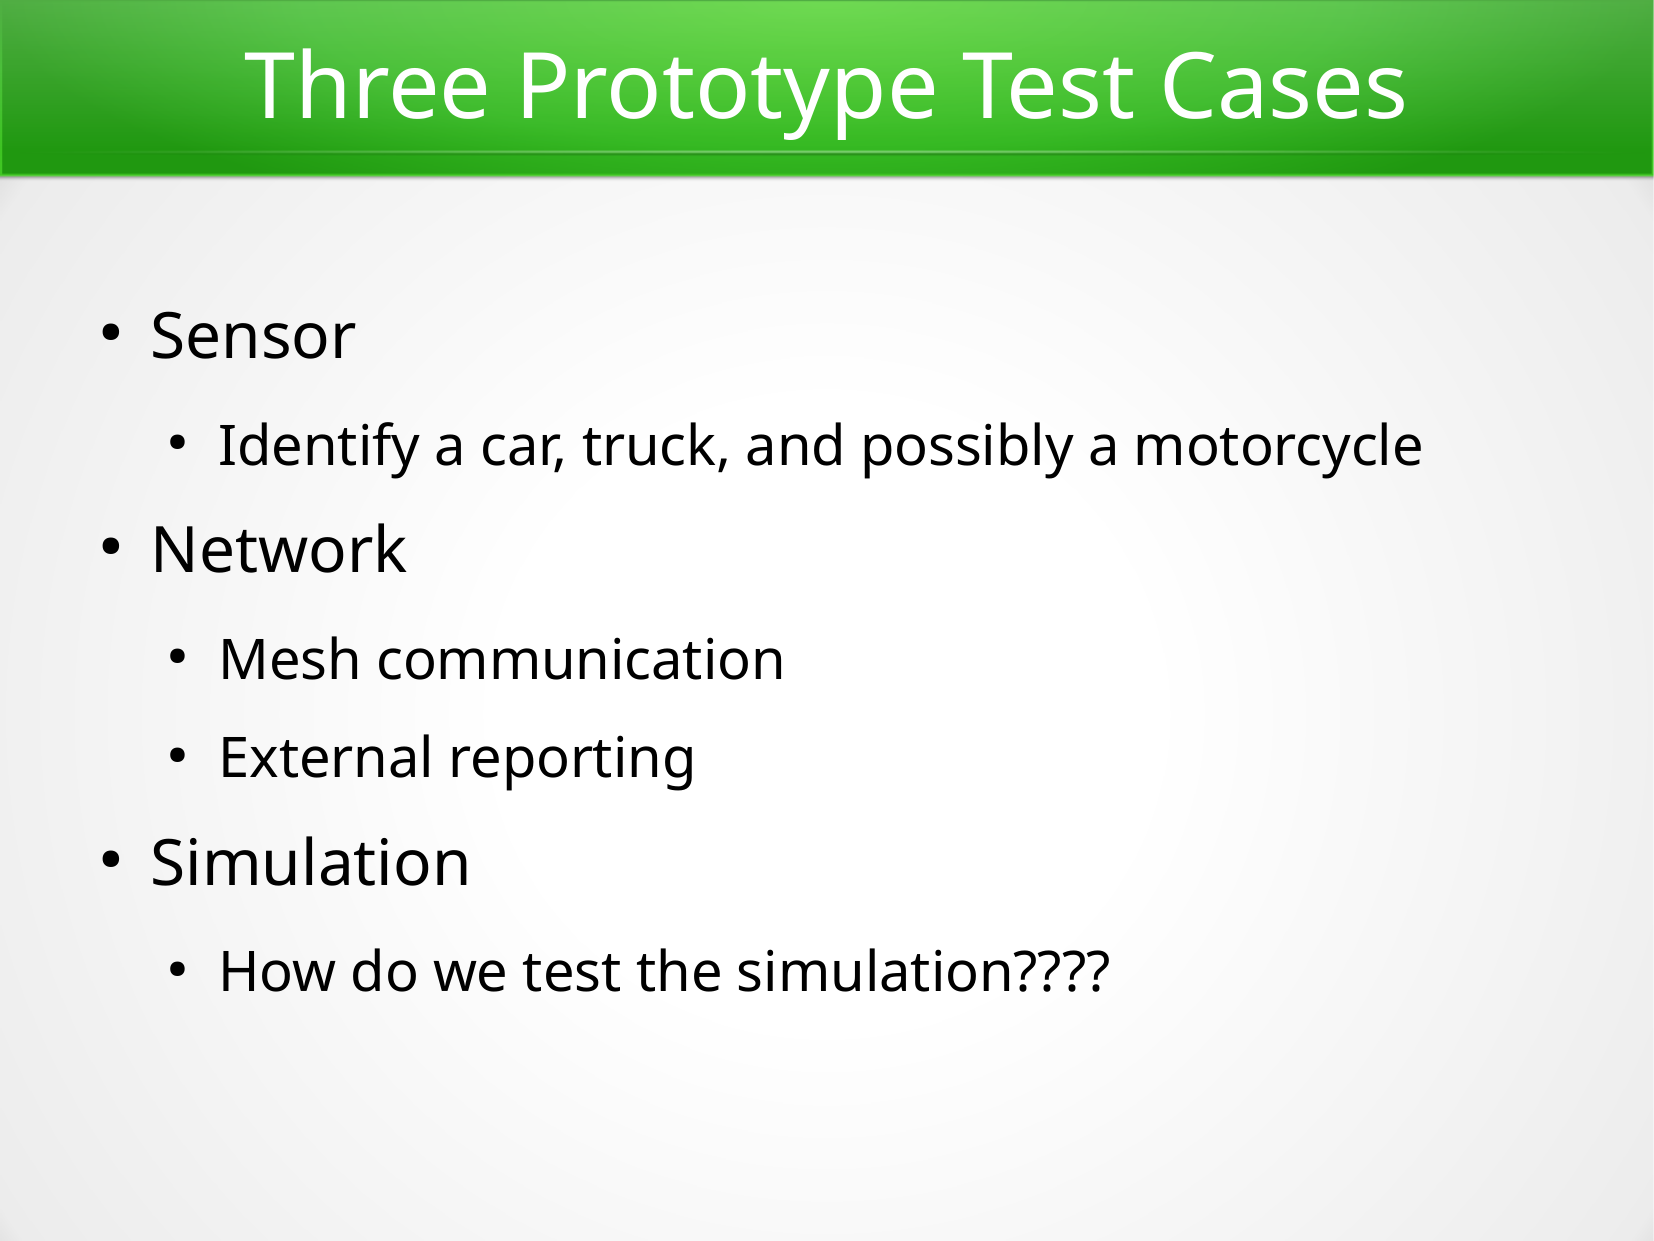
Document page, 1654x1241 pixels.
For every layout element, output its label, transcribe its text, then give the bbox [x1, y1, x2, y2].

title Three Prototype Test Cases [82, 11, 1571, 154]
list Sensor Identify a car, truck, and possibly a motorcycle Network Mesh communication External reporting Simulation How do we test the simulation???? [82, 290, 1501, 1010]
picture [0, 0, 1654, 1241]
